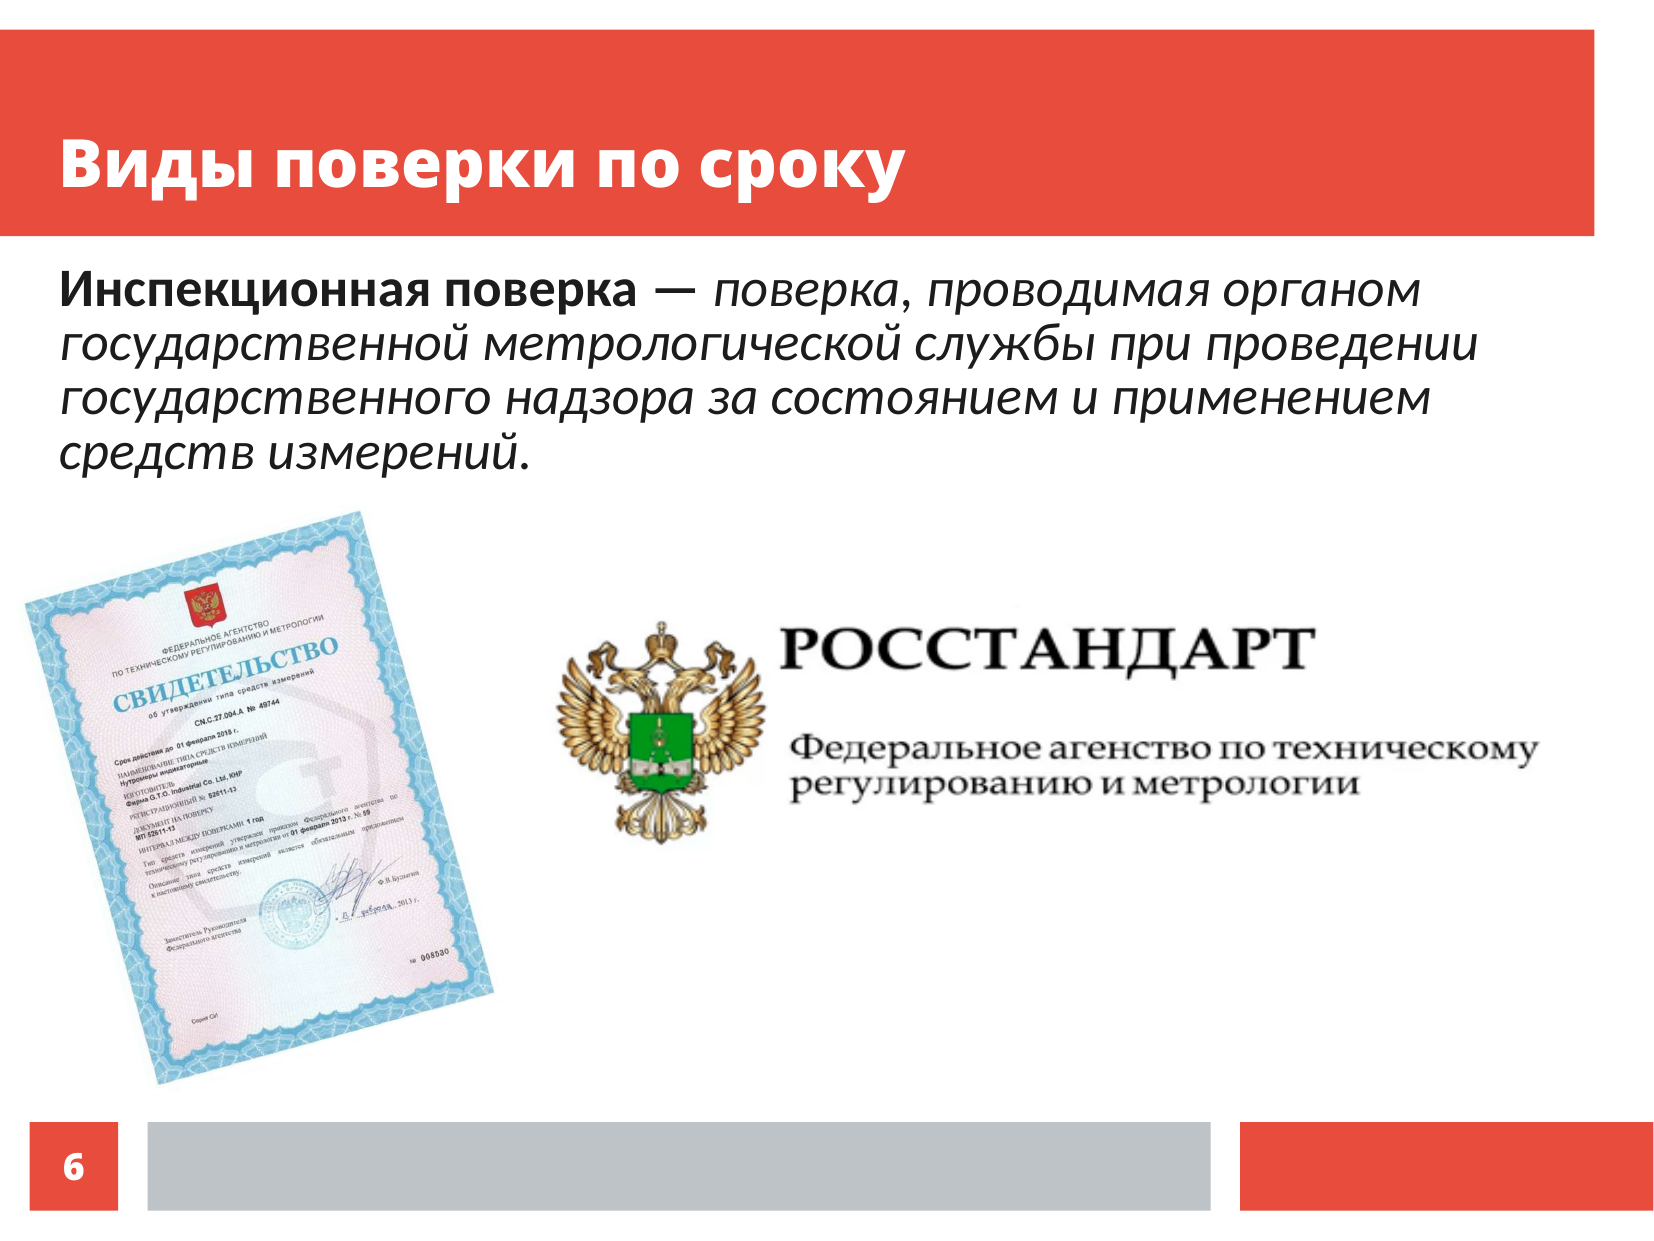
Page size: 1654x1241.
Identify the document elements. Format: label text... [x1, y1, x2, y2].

picture [504, 555, 1595, 910]
picture [11, 496, 509, 1099]
title Виды поверки по сроку [59, 59, 1595, 207]
list Инспекционная поверка — поверка, проводимая органом государственной метрологической службы при проведении государственного надзора за состоянием и применением средств измерений. [59, 265, 1565, 497]
